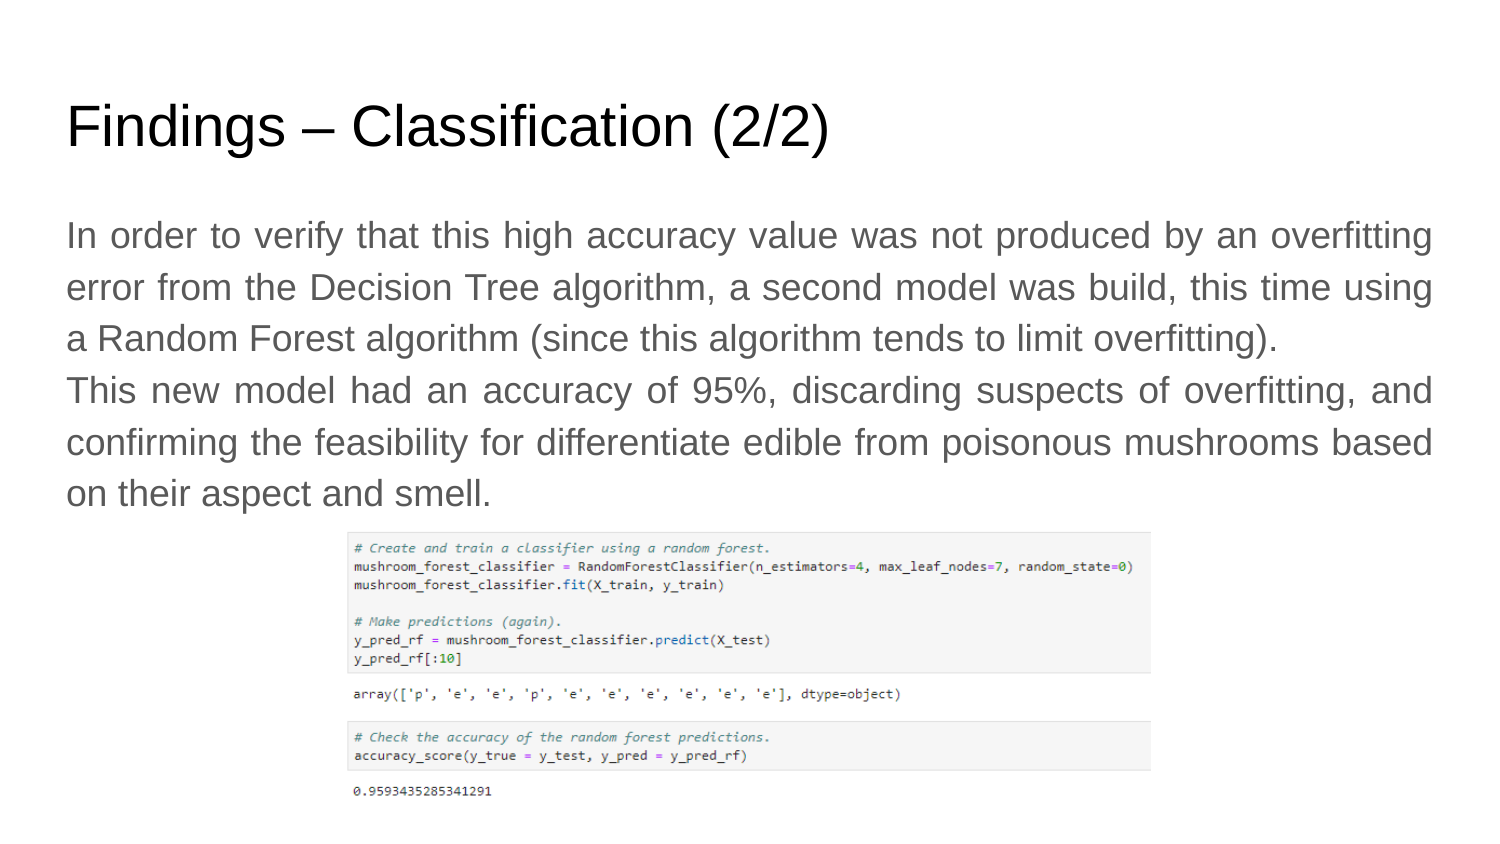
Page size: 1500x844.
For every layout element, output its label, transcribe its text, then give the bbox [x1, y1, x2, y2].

picture [342, 519, 1151, 815]
list In order to verify that this high accuracy value was not produced by an overfitting error from the Decision Tree algorithm, a second model was build, this time using a Random Forest algorithm (since this algorithm tends to limit overfitting). This new model had an accuracy of 95%, discarding suspects of overfitting, and confirming the feasibility for differentiate edible from poisonous mushrooms based on their aspect and smell. [51, 189, 1449, 750]
title Findings – Classification (2/2) [51, 72, 1449, 167]
